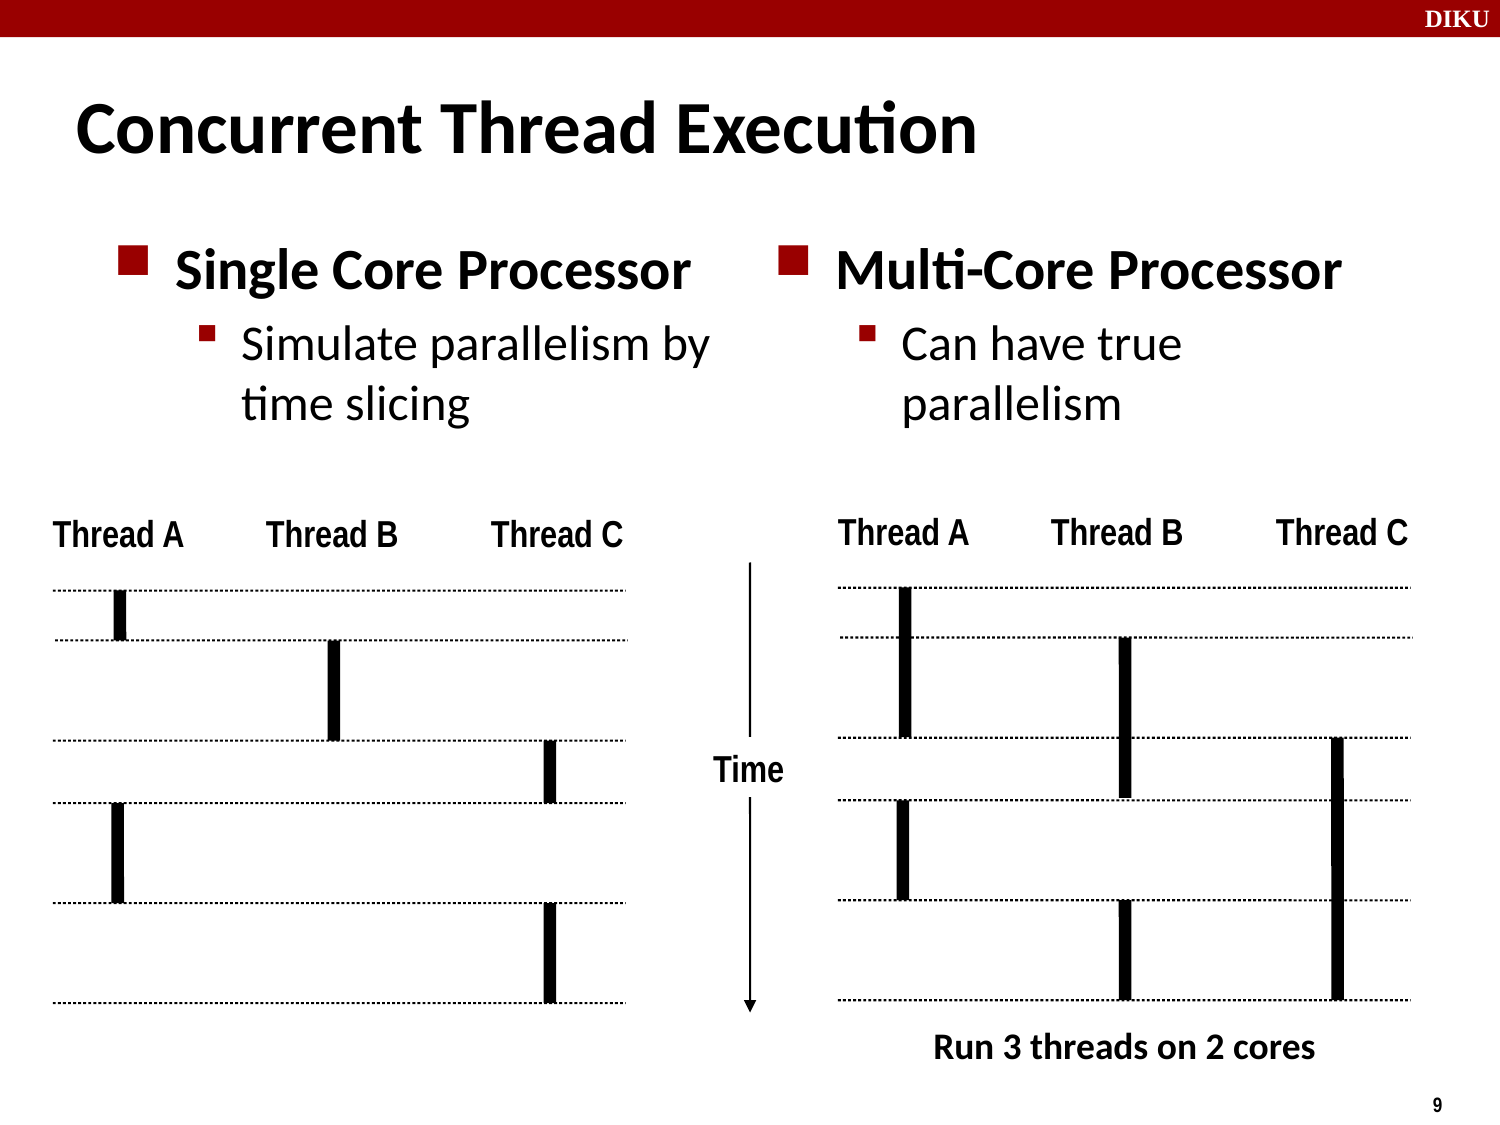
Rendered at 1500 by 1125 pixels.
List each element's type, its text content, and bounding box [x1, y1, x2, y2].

text_box Thread A [823, 500, 986, 560]
text_box Thread B [251, 502, 414, 563]
text_box Run 3 threads on 2 cores [918, 1014, 1332, 1075]
text_box Thread C [476, 502, 639, 563]
text_box Time [698, 737, 800, 797]
text_box Thread B [1036, 500, 1199, 560]
text_box Single Core Processor Simulate parallelism by time slicing [104, 223, 740, 1039]
text_box Thread C [1261, 500, 1424, 560]
text_box Thread A [38, 502, 201, 563]
text_box Concurrent Thread Execution [61, 60, 1307, 186]
text_box Multi-Core Processor Can have true parallelism [764, 223, 1400, 1039]
